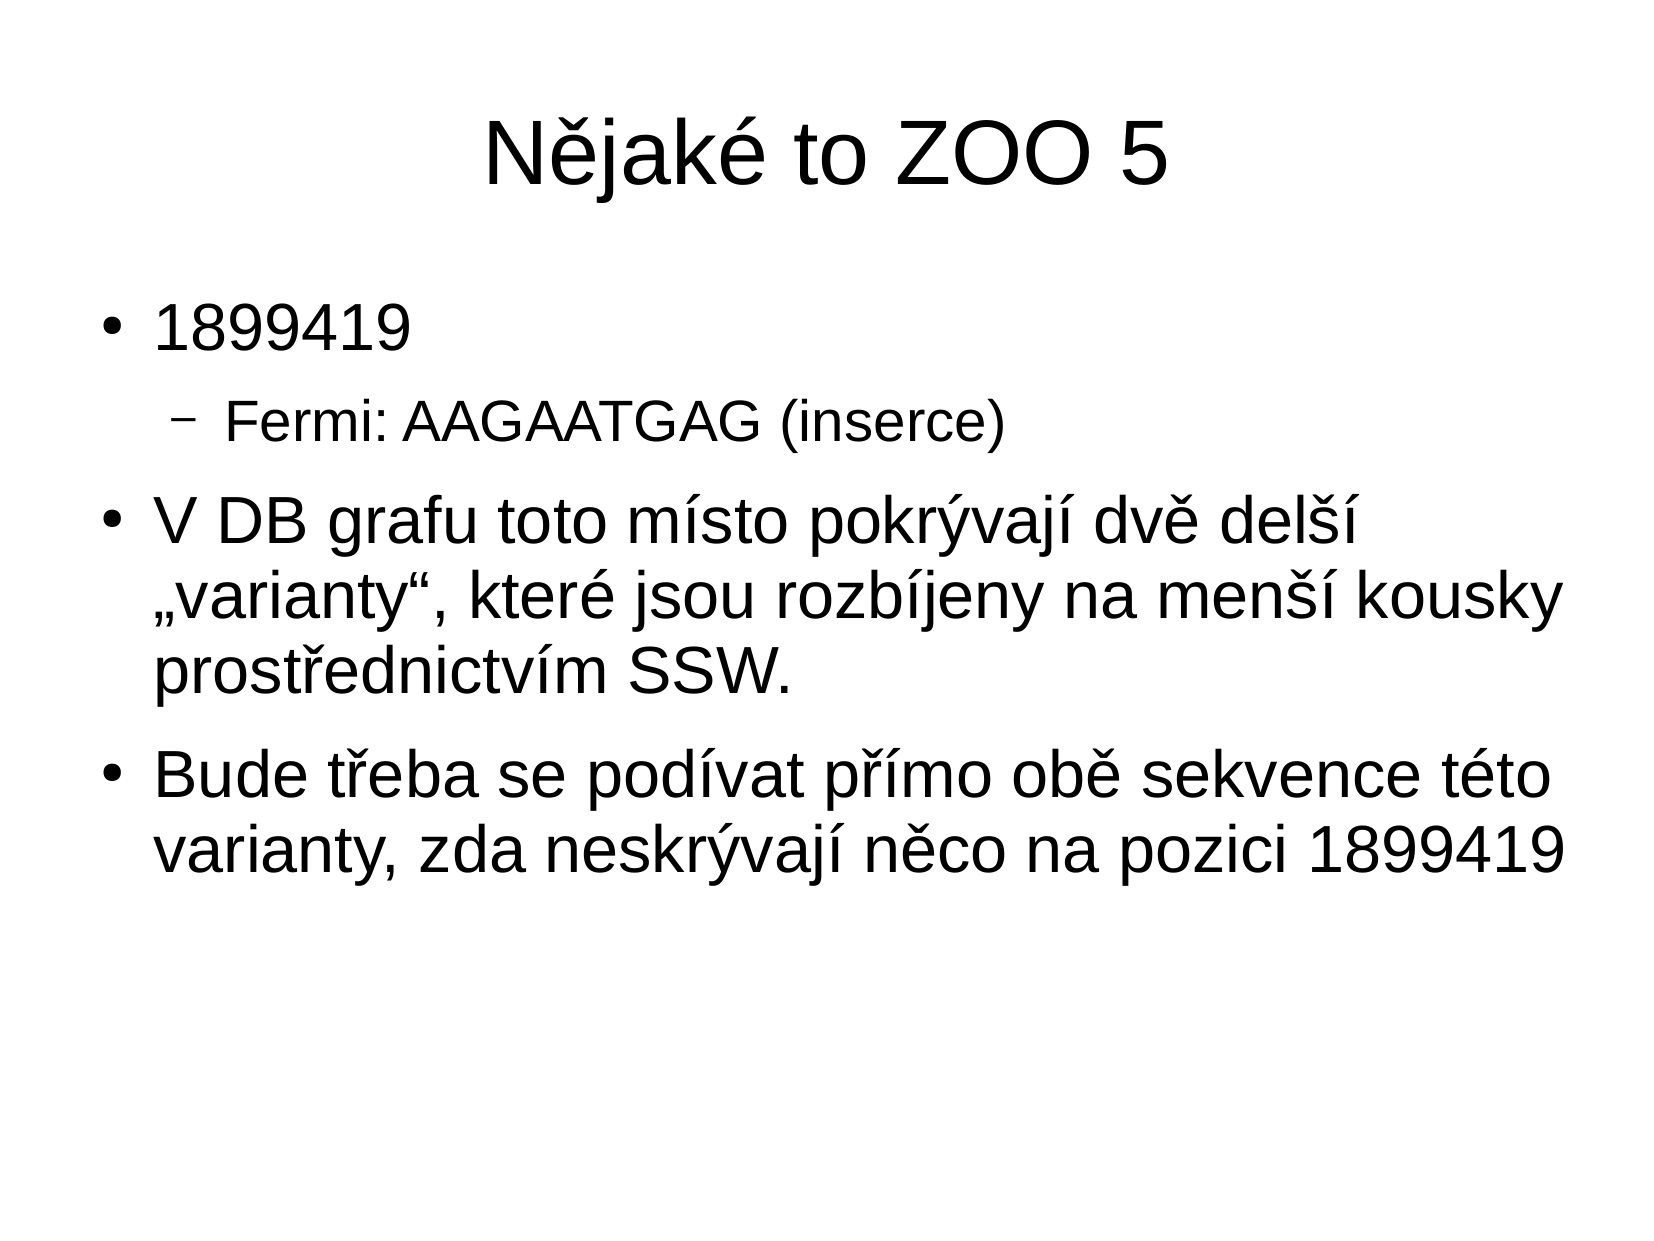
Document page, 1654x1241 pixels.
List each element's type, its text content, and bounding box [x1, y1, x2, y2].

title Nějaké to ZOO 5 [82, 49, 1571, 257]
list 1899419 Fermi: AAGAATGAG (inserce) V DB grafu toto místo pokrývají dvě delší „varianty“, které jsou rozbíjeny na menší kousky prostřednictvím SSW. Bude třeba se podívat přímo obě sekvence této varianty, zda neskrývají něco na pozici 1899419 [82, 290, 1571, 1010]
